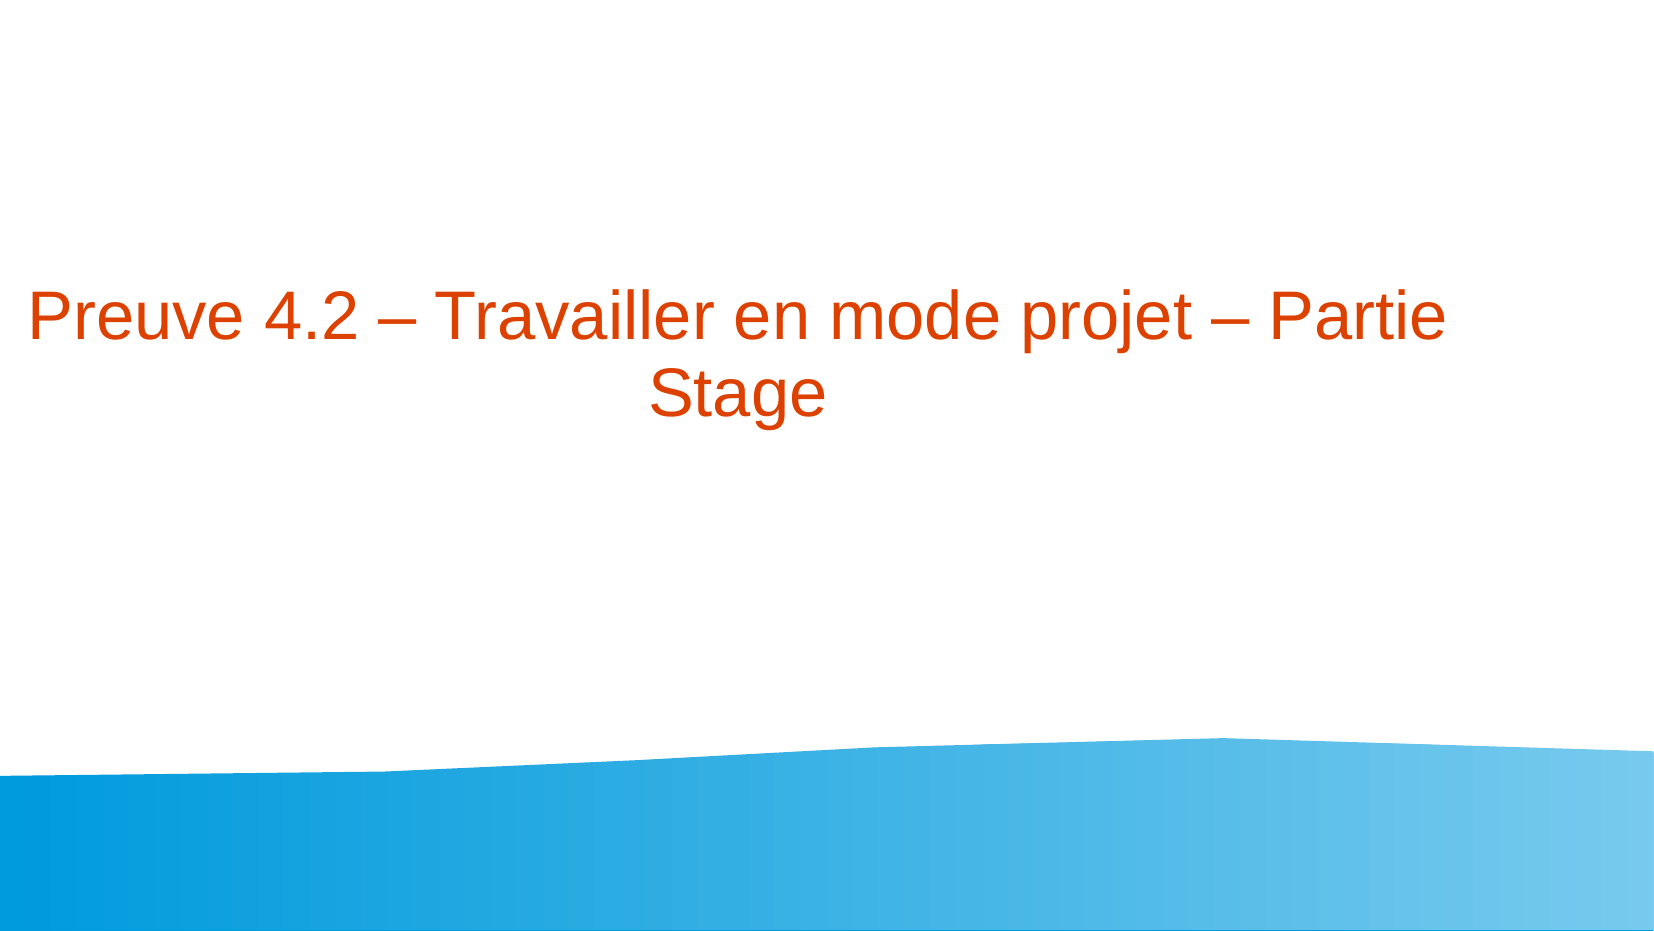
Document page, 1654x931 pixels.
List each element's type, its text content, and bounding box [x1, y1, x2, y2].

title Preuve 4.2 – Travailler en mode projet – Partie Stage [0, 265, 1477, 443]
